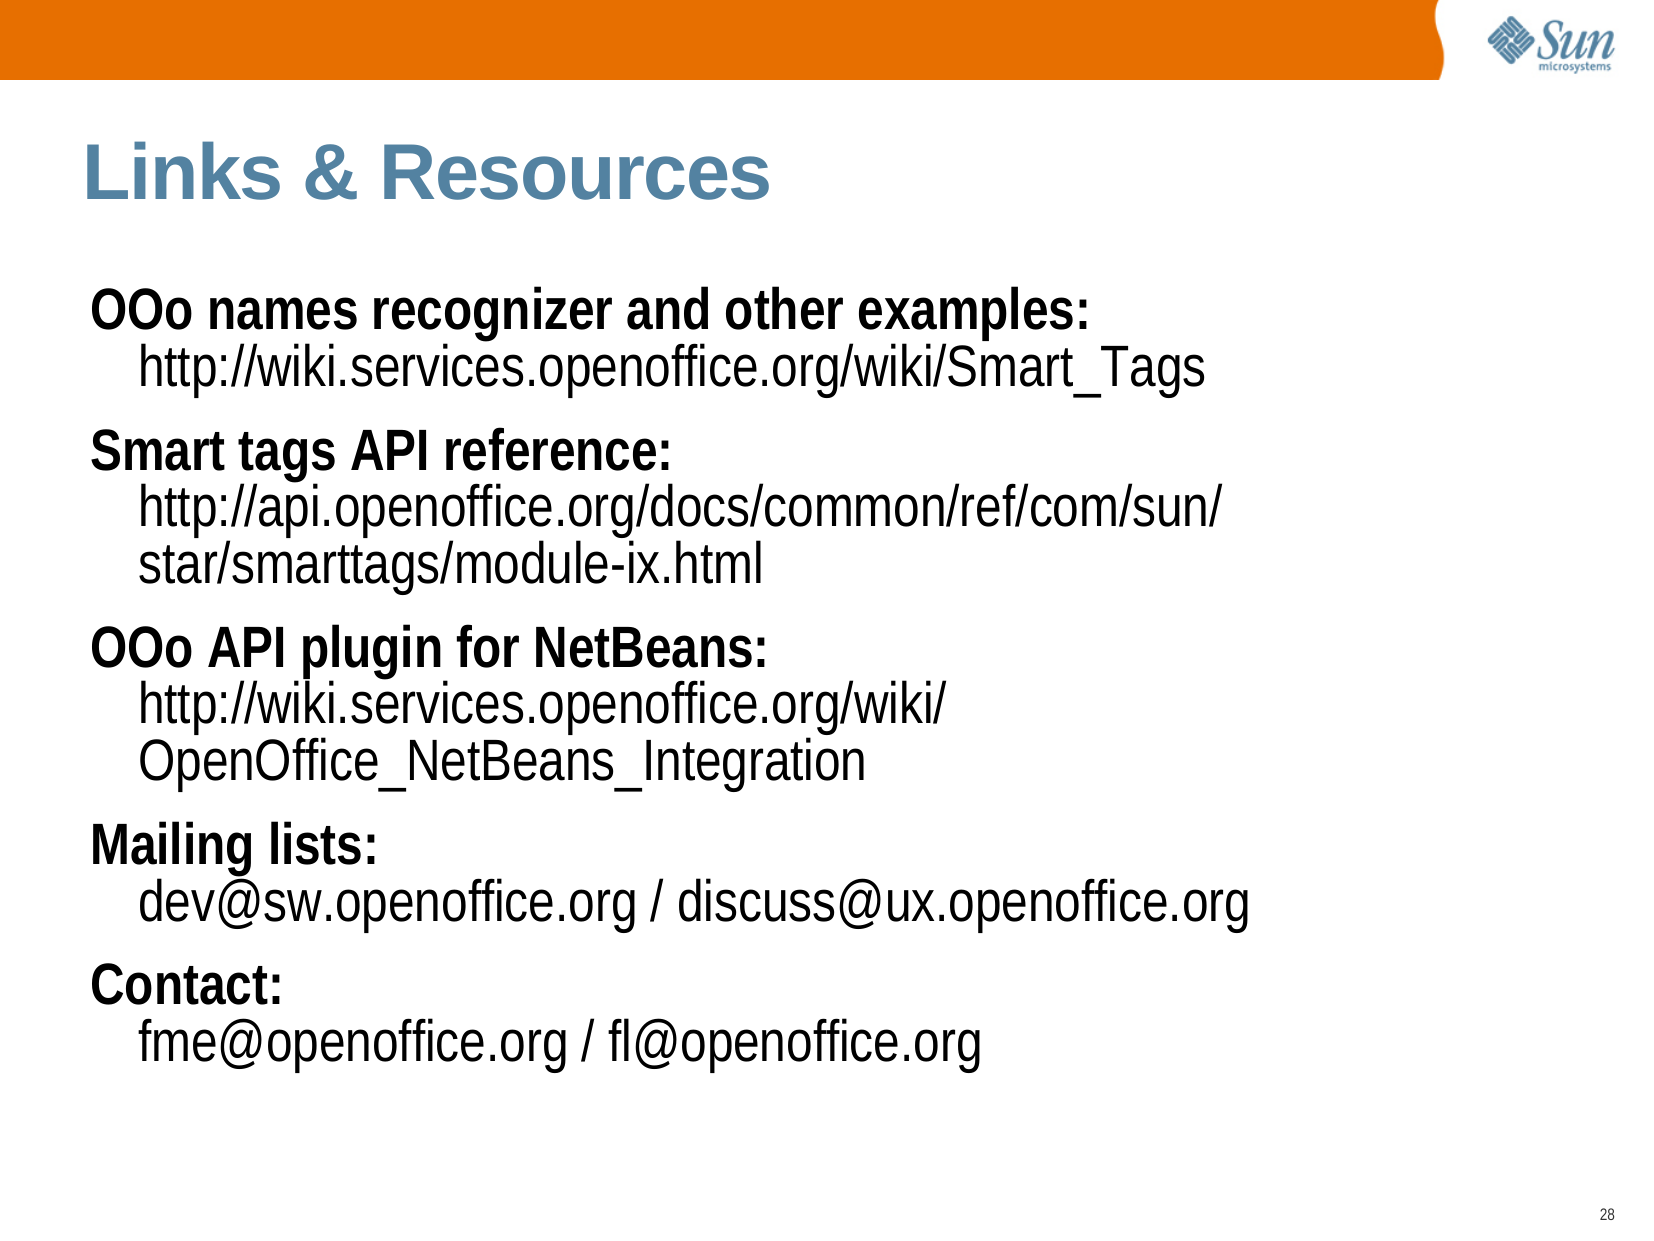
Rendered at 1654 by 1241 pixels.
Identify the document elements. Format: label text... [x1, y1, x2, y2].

list OOo names recognizer and other examples: http://wiki.services.openoffice.org/wiki/Smart_Tags Smart tags API reference: http://api.openoffice.org/docs/common/ref/com/sun/ star/smarttags/module-ix.html OOo API plugin for NetBeans: http://wiki.services.openoffice.org/wiki/ OpenOffice_NetBeans_Integration Mailing lists: dev@sw.openoffice.org / discuss@ux.openoffice.org Contact: fme@openoffice.org / fl@openoffice.org [70, 284, 1576, 1159]
title Links & Resources [82, 135, 1585, 250]
picture [0, 0, 1654, 80]
